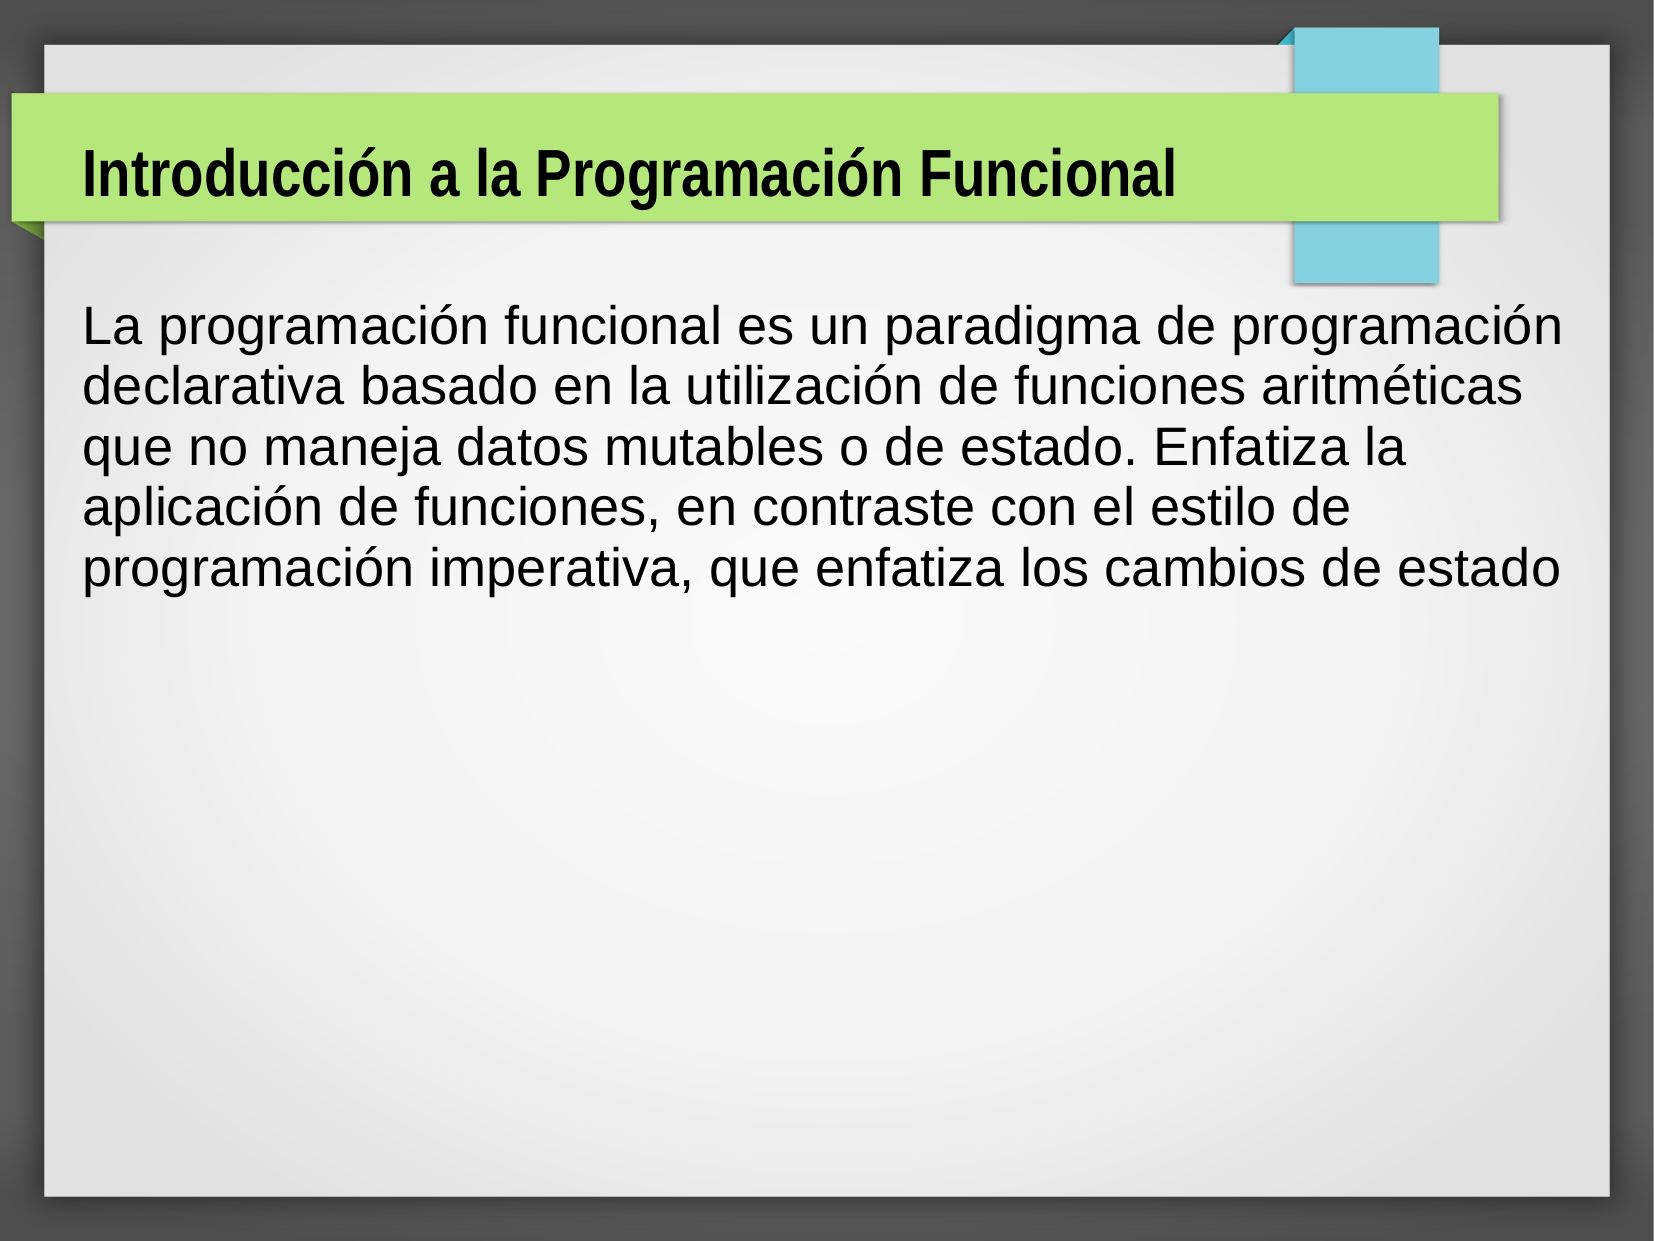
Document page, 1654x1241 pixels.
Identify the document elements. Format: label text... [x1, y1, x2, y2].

title Introducción a la Programación Funcional [82, 94, 1264, 213]
list La programación funcional es un paradigma de programación declarativa basado en la utilización de funciones aritméticas que no maneja datos mutables o de estado. Enfatiza la aplicación de funciones, en contraste con el estilo de programación imperativa, que enfatiza los cambios de estado [82, 295, 1571, 1015]
picture [0, 0, 1654, 1241]
